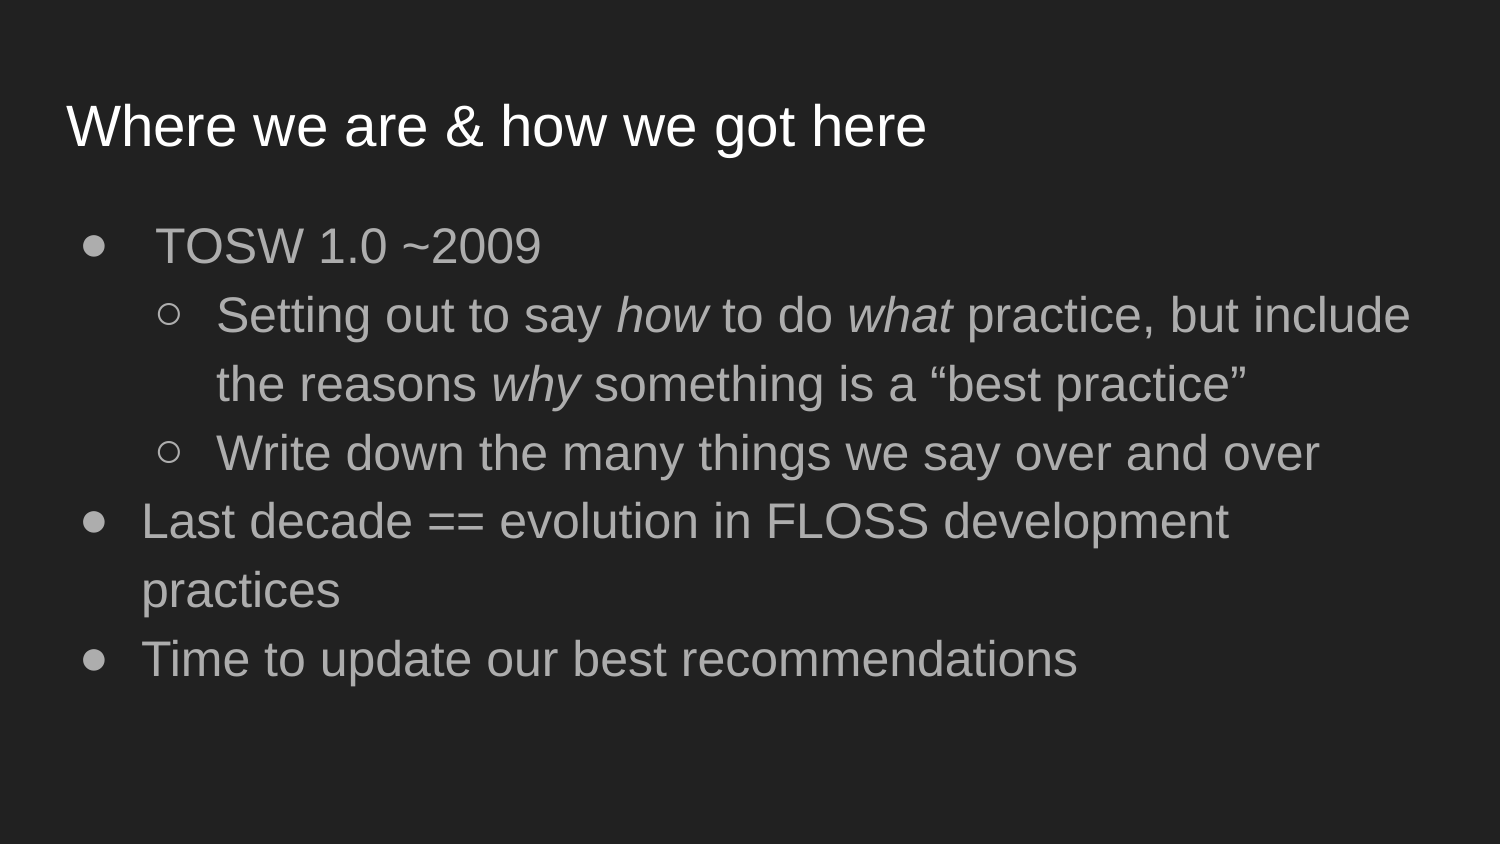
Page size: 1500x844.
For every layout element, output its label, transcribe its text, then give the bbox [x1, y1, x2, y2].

list TOSW 1.0 ~2009 Setting out to say how to do what practice, but include the reasons why something is a “best practice” Write down the many things we say over and over Last decade == evolution in FLOSS development practices Time to update our best recommendations [51, 189, 1449, 750]
title Where we are & how we got here [51, 72, 1449, 167]
